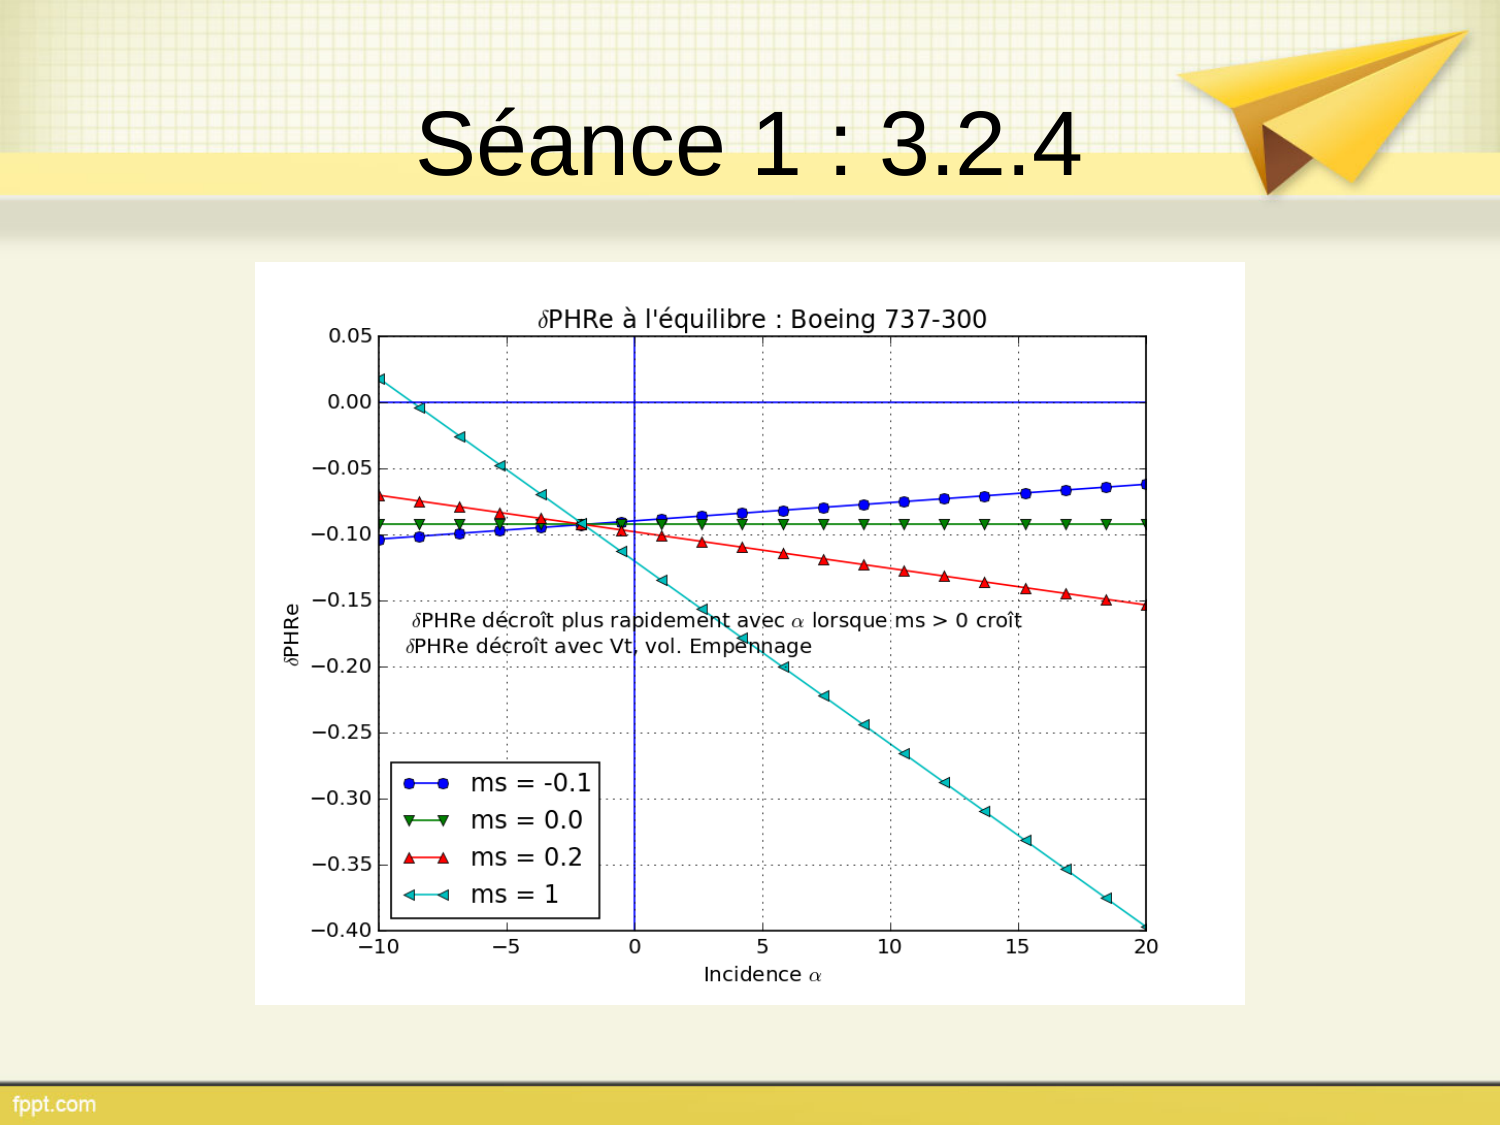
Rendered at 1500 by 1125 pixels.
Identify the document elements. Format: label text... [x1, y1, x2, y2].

title Séance 1 : 3.2.4 [75, 45, 1426, 233]
picture [0, 0, 1500, 1125]
